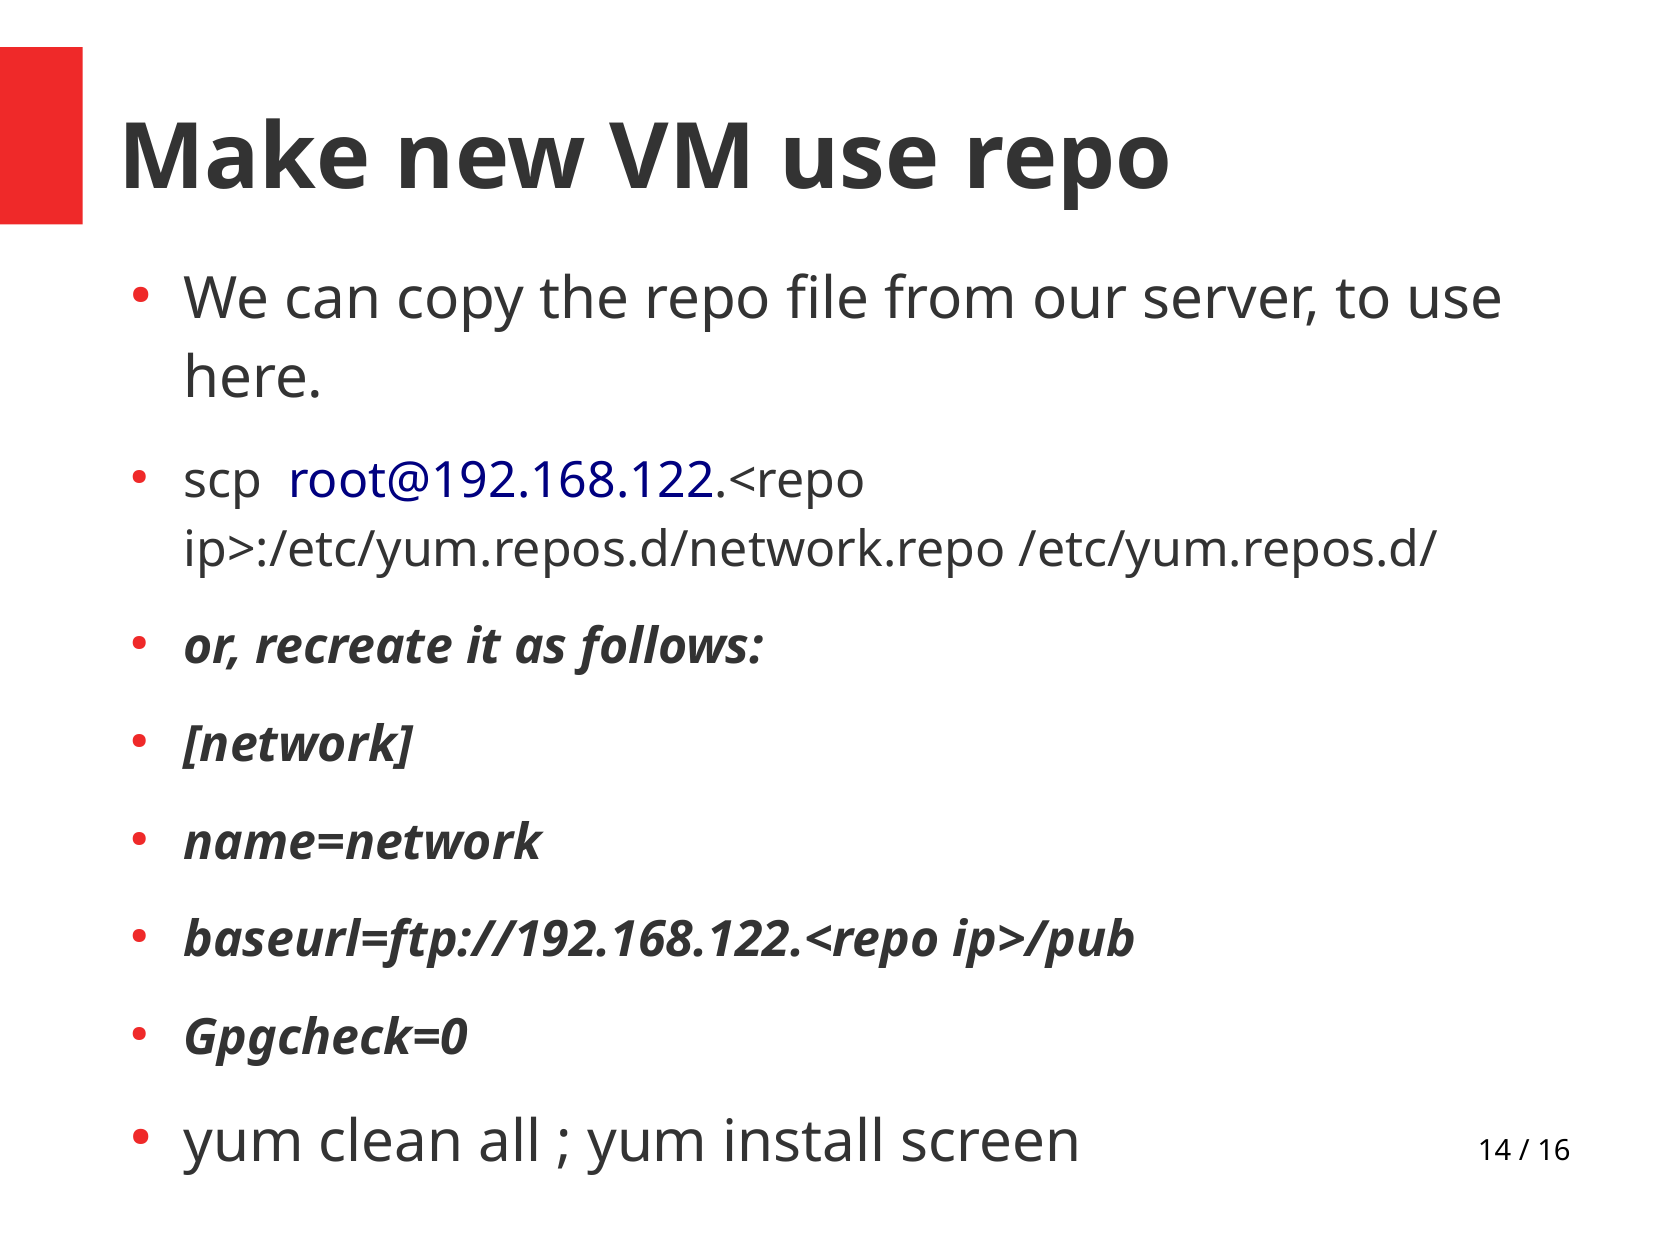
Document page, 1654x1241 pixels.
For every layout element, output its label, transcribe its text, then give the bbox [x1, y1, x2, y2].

title Make new VM use repo [118, 49, 1571, 257]
list We can copy the repo file from our server, to use here. scp root@192.168.122.<repo ip>:/etc/yum.repos.d/network.repo /etc/yum.repos.d/ or, recreate it as follows: [network] name=network baseurl=ftp://192.168.122.<repo ip>/pub Gpgcheck=0 yum clean all ; yum install screen [112, 256, 1531, 1186]
